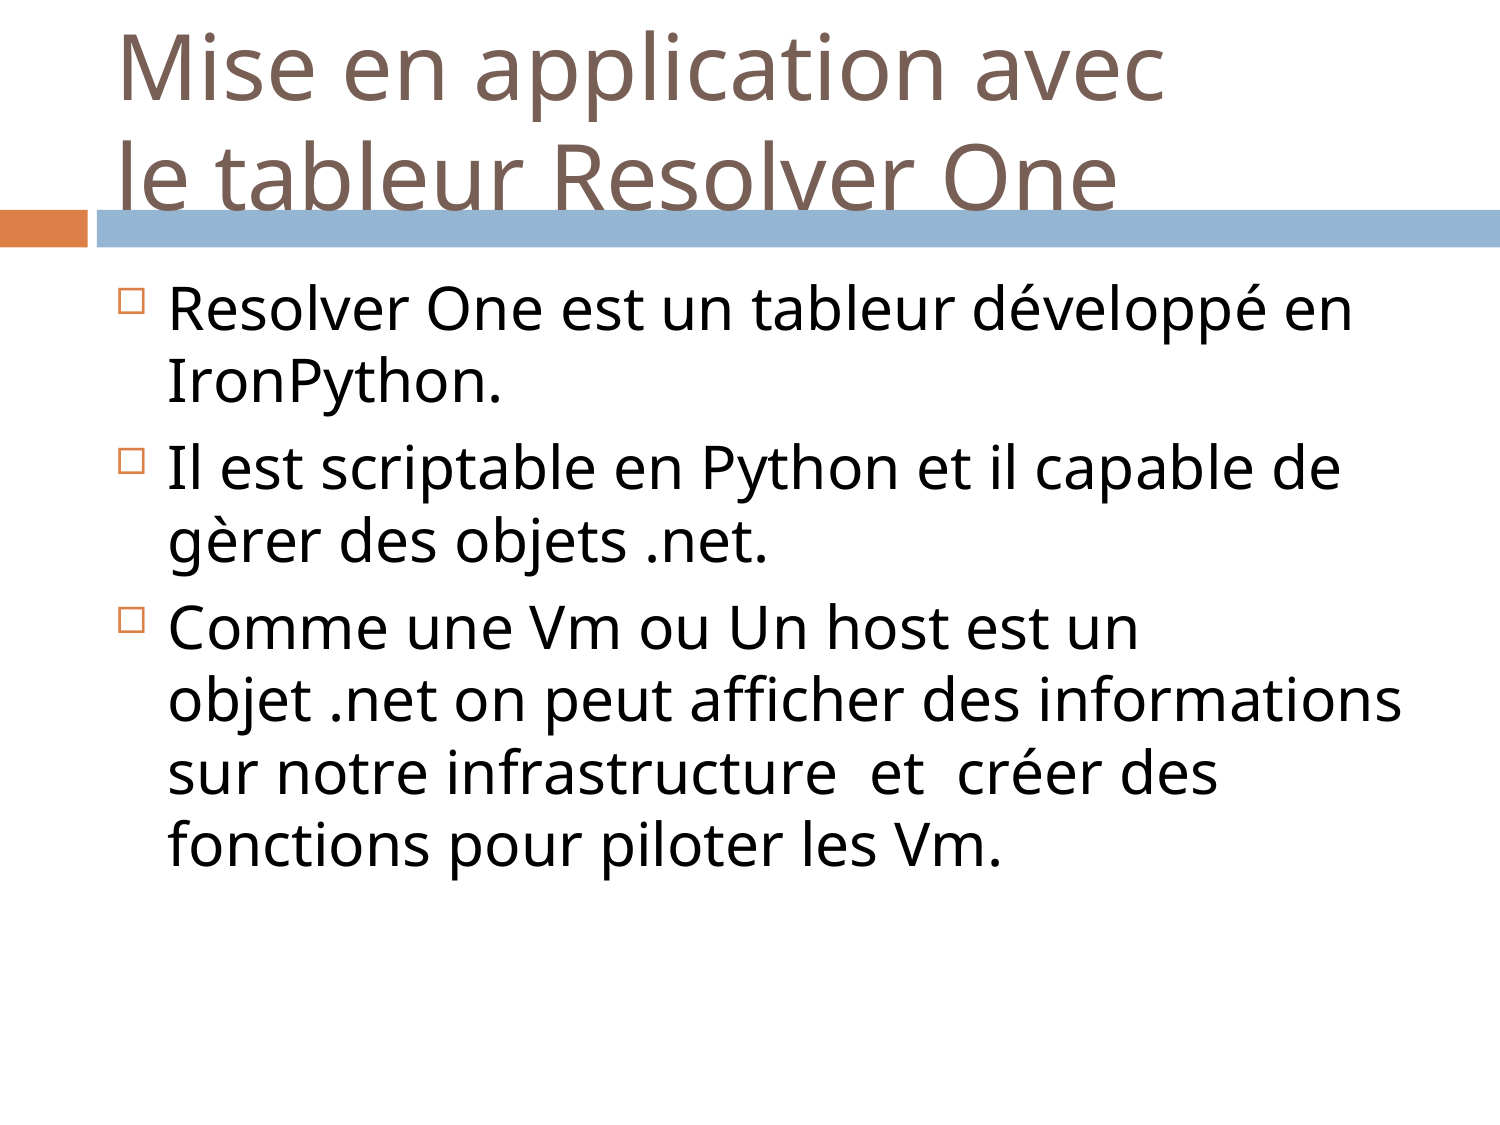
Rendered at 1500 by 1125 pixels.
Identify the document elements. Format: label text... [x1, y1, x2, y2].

title Mise en application avec le tableur Resolver One [100, 1, 1438, 237]
list Resolver One est un tableur développé en IronPython. Il est scriptable en Python et il capable de gèrer des objets .net. Comme une Vm ou Un host est un objet .net on peut afficher des informations sur notre infrastructure et créer des fonctions pour piloter les Vm. [100, 262, 1438, 1001]
